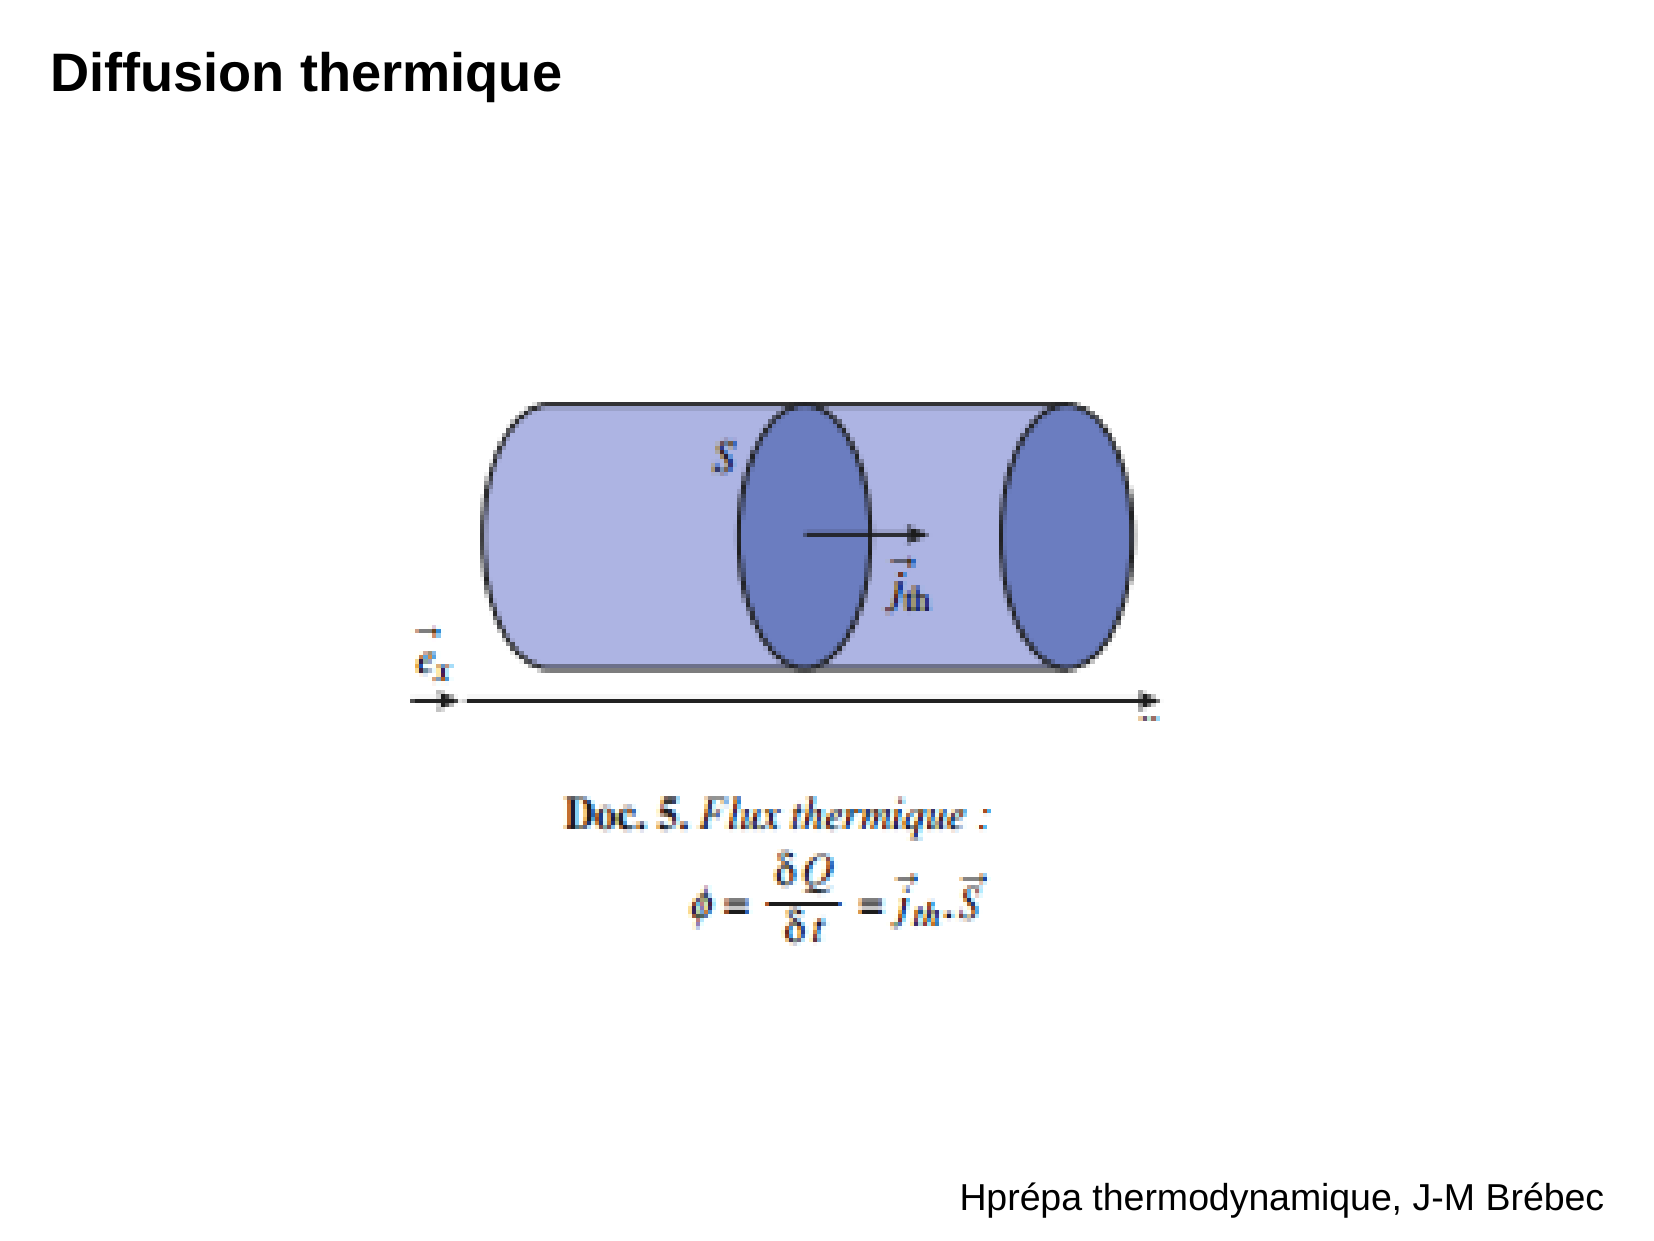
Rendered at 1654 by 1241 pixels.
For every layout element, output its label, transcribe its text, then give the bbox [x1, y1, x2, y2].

text_box Hprépa thermodynamique, J-M Brébec [944, 1169, 1654, 1241]
picture [354, 337, 1252, 987]
text_box Diffusion thermique [35, 35, 768, 113]
